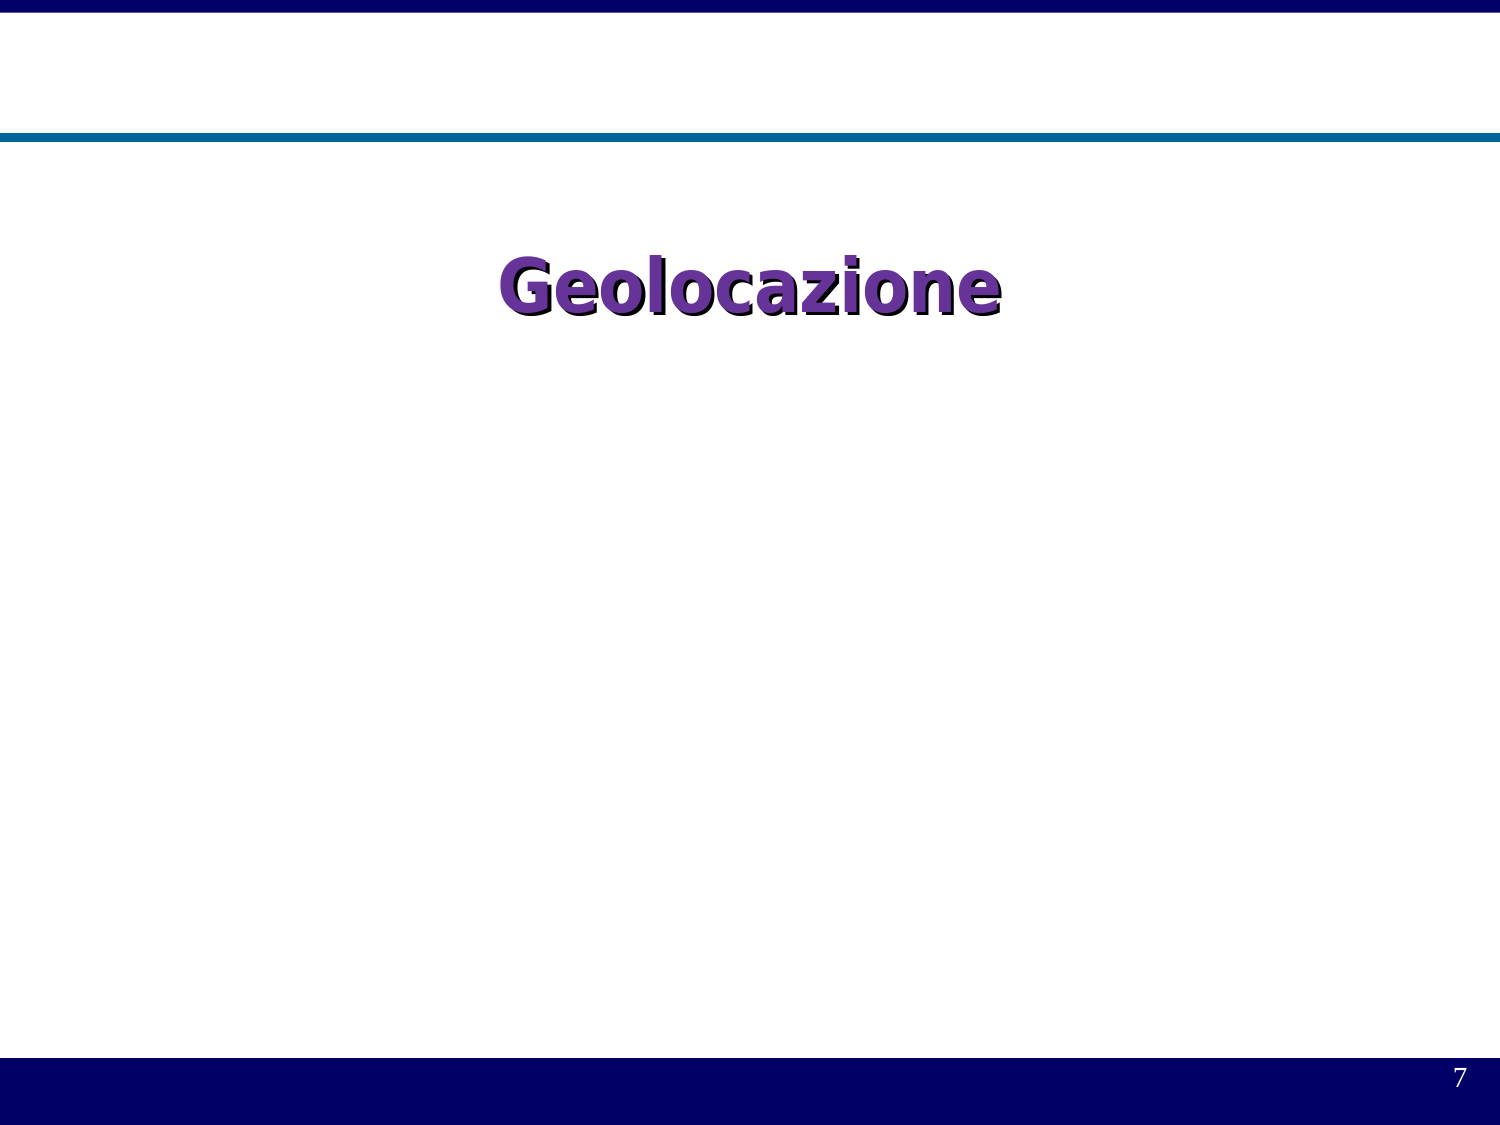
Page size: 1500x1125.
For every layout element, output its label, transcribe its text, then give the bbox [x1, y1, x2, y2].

subtitle Geolocazione [30, 0, 1471, 580]
